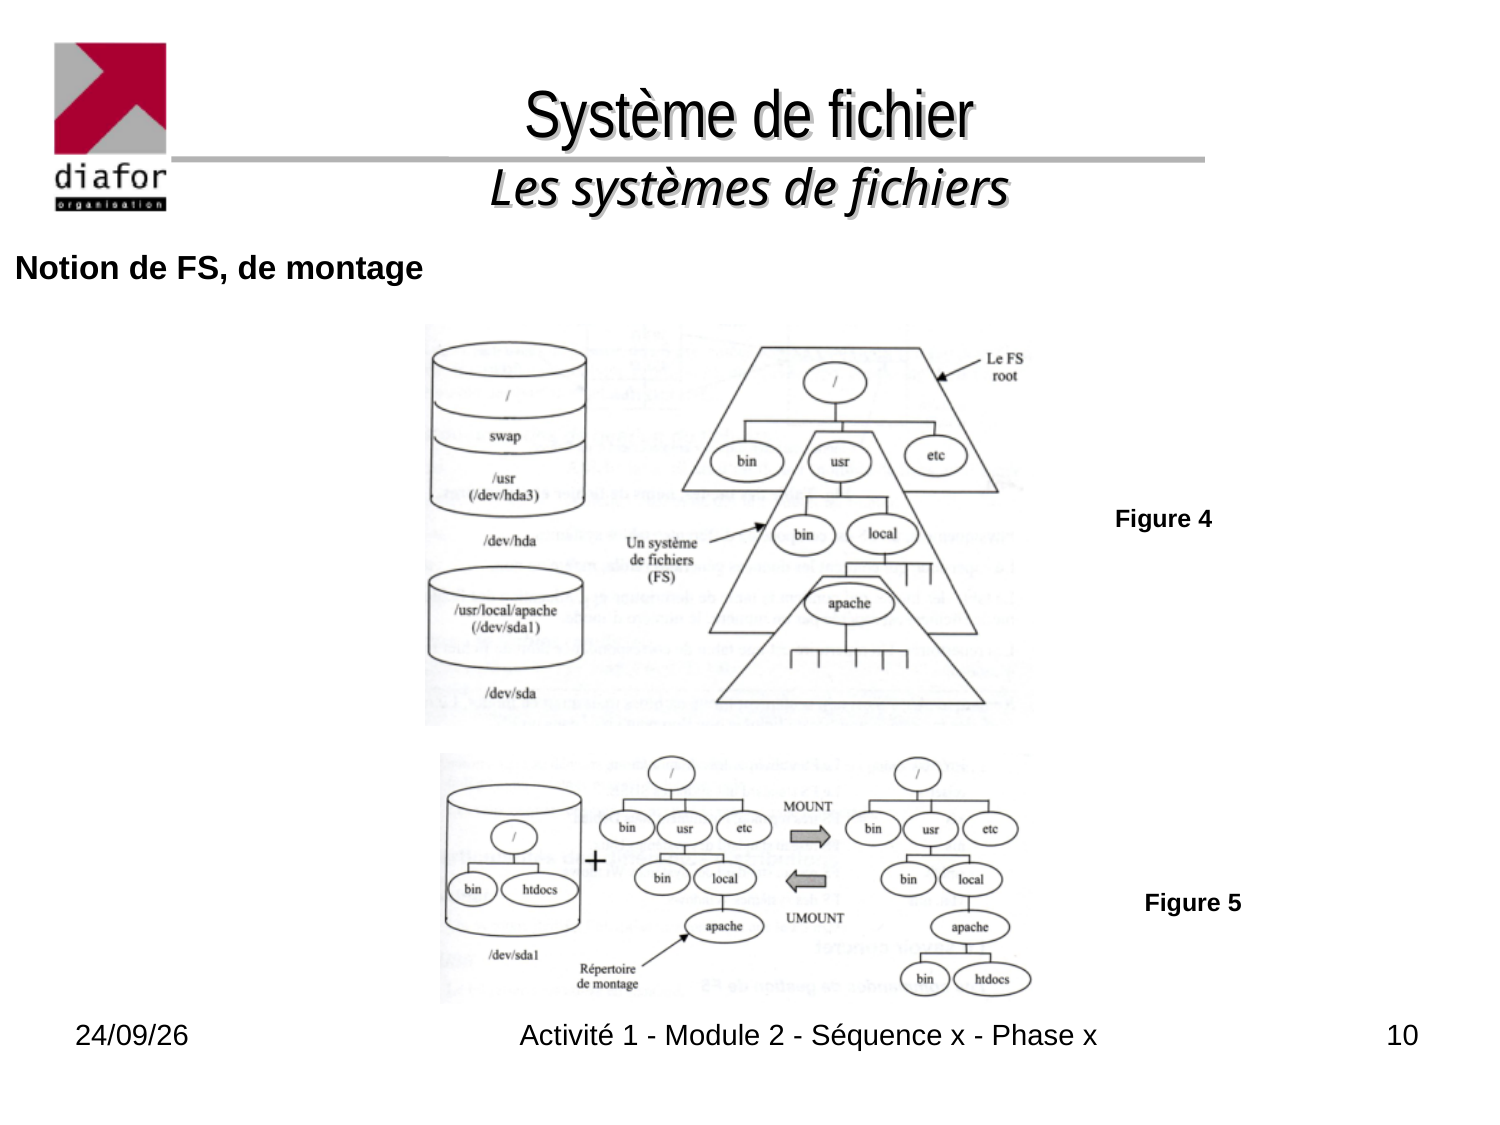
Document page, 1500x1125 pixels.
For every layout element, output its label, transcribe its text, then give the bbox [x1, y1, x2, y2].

text_box Figure 4 [1100, 501, 1228, 540]
picture [425, 324, 1034, 726]
title Système de fichier Les systèmes de fichiers [75, 45, 1426, 250]
picture [440, 753, 1034, 1004]
text_box Figure 5 [1129, 885, 1257, 924]
text_box Notion de FS, de montage [0, 248, 440, 294]
picture [53, 42, 168, 213]
